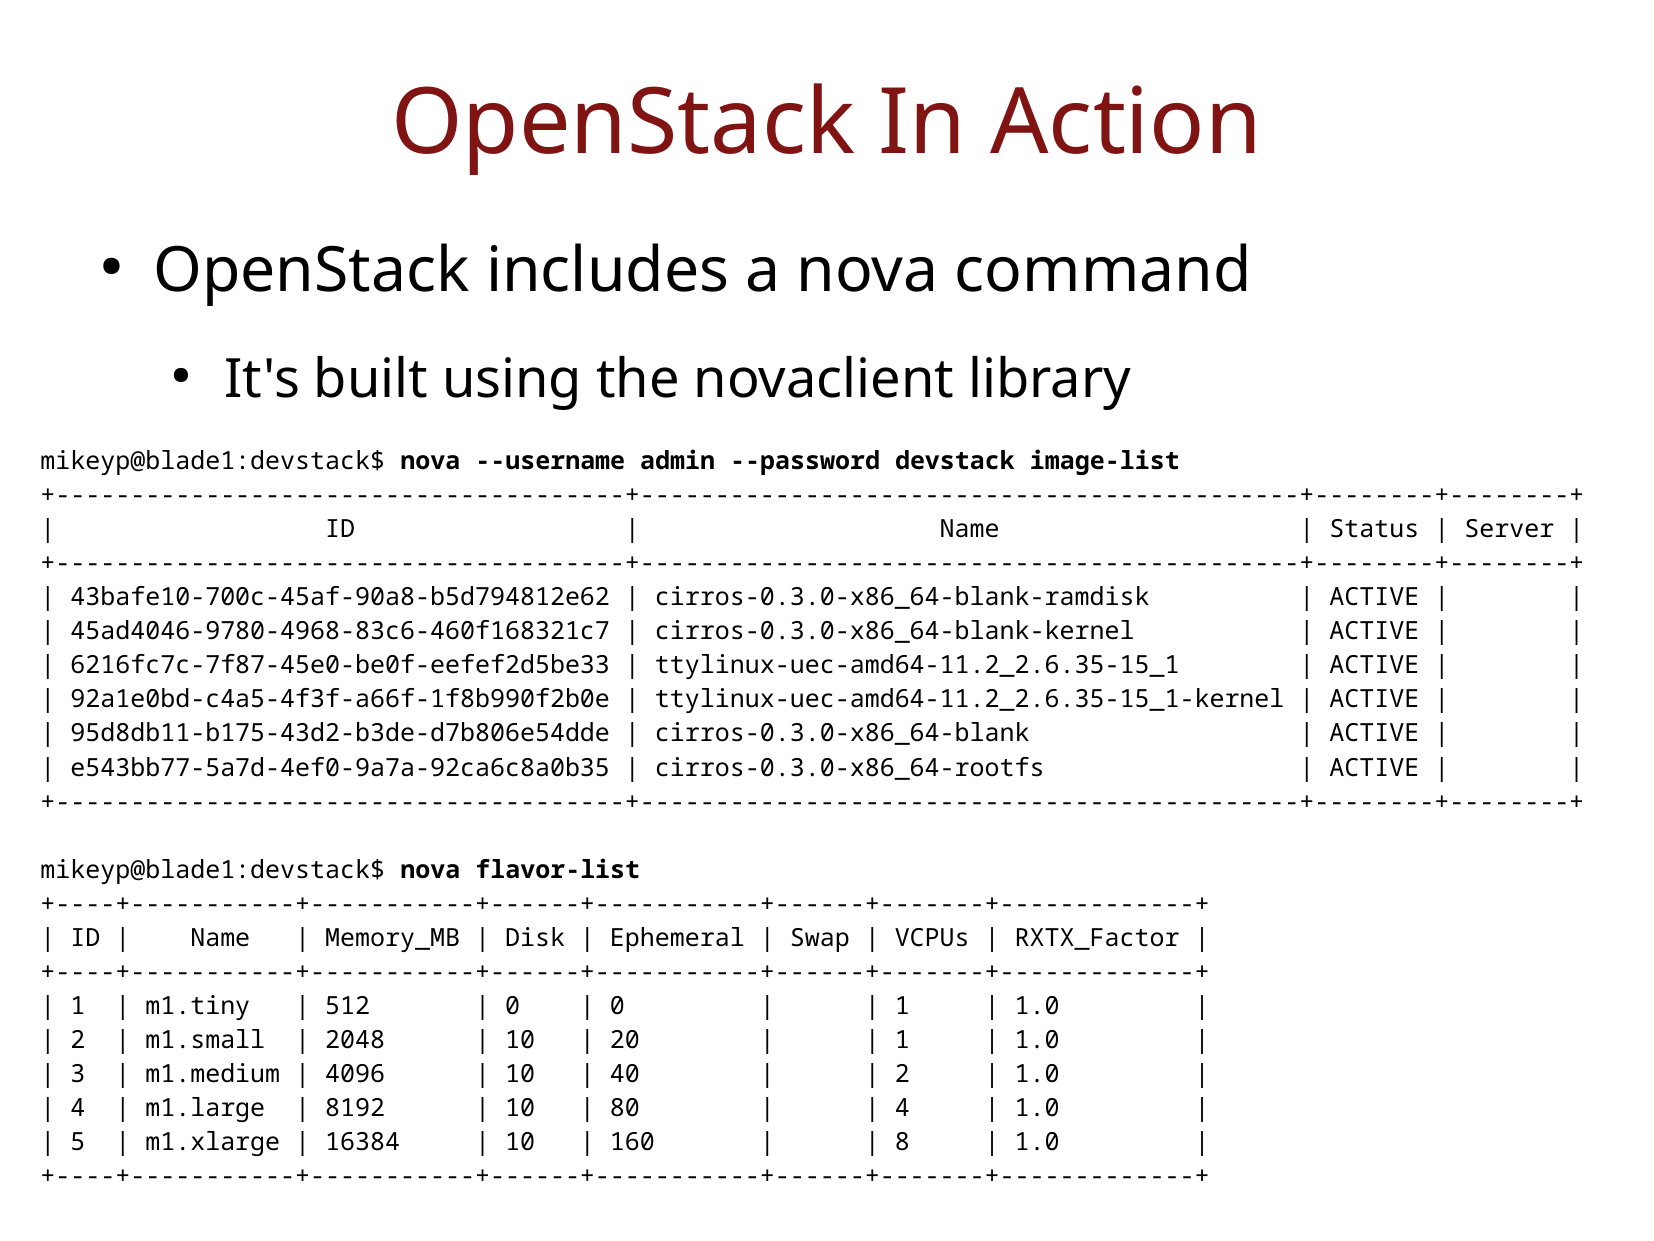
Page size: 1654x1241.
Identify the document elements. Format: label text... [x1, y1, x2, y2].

list OpenStack includes a nova command It's built using the novaclient library [82, 1089, 1571, 1109]
list OpenStack includes a nova command It's built using the novaclient library [82, 225, 1571, 435]
text_box mikeyp@blade1:devstack$ nova --username admin --password devstack image-list +--------------------------------------+--------------------------------------------+--------+--------+ | ID | Name | Status | Server | +--------------------------------------+--------------------------------------------+--------+--------+ | 43bafe10-700c-45af-90a8-b5d794812e62 | cirros-0.3.0-x86_64-blank-ramdisk | ACTIVE | | | 45ad4046-9780-4968-83c6-460f168321c7 | cirros-0.3.0-x86_64-blank-kernel | ACTIVE | | | 6216fc7c-7f87-45e0-be0f-eefef2d5be33 | ttylinux-uec-amd64-11.2_2.6.35-15_1 | ACTIVE | | | 92a1e0bd-c4a5-4f3f-a66f-1f8b990f2b0e | ttylinux-uec-amd64-11.2_2.6.35-15_1-kernel | ACTIVE | | | 95d8db11-b175-43d2-b3de-d7b806e54dde | cirros-0.3.0-x86_64-blank | ACTIVE | | | e543bb77-5a7d-4ef0-9a7a-92ca6c8a0b35 | cirros-0.3.0-x86_64-rootfs | ACTIVE | | +--------------------------------------+--------------------------------------------+--------+--------+ mikeyp@blade1:devstack$ nova flavor-list +----+-----------+-----------+------+-----------+------+-------+-------------+ | ID | Name | Memory_MB | Disk | Ephemeral | Swap | VCPUs | RXTX_Factor | +----+-----------+-----------+------+-----------+------+-------+-------------+ | 1 | m1.tiny | 512 | 0 | 0 | | 1 | 1.0 | | 2 | m1.small | 2048 | 10 | 20 | | 1 | 1.0 | | 3 | m1.medium | 4096 | 10 | 40 | | 2 | 1.0 | | 4 | m1.large | 8192 | 10 | 80 | | 4 | 1.0 | | 5 | m1.xlarge | 16384 | 10 | 160 | | 8 | 1.0 | +----+-----------+-----------+------+-----------+------+-------+-------------+ [25, 435, 1639, 1089]
title OpenStack In Action [82, 49, 1571, 188]
